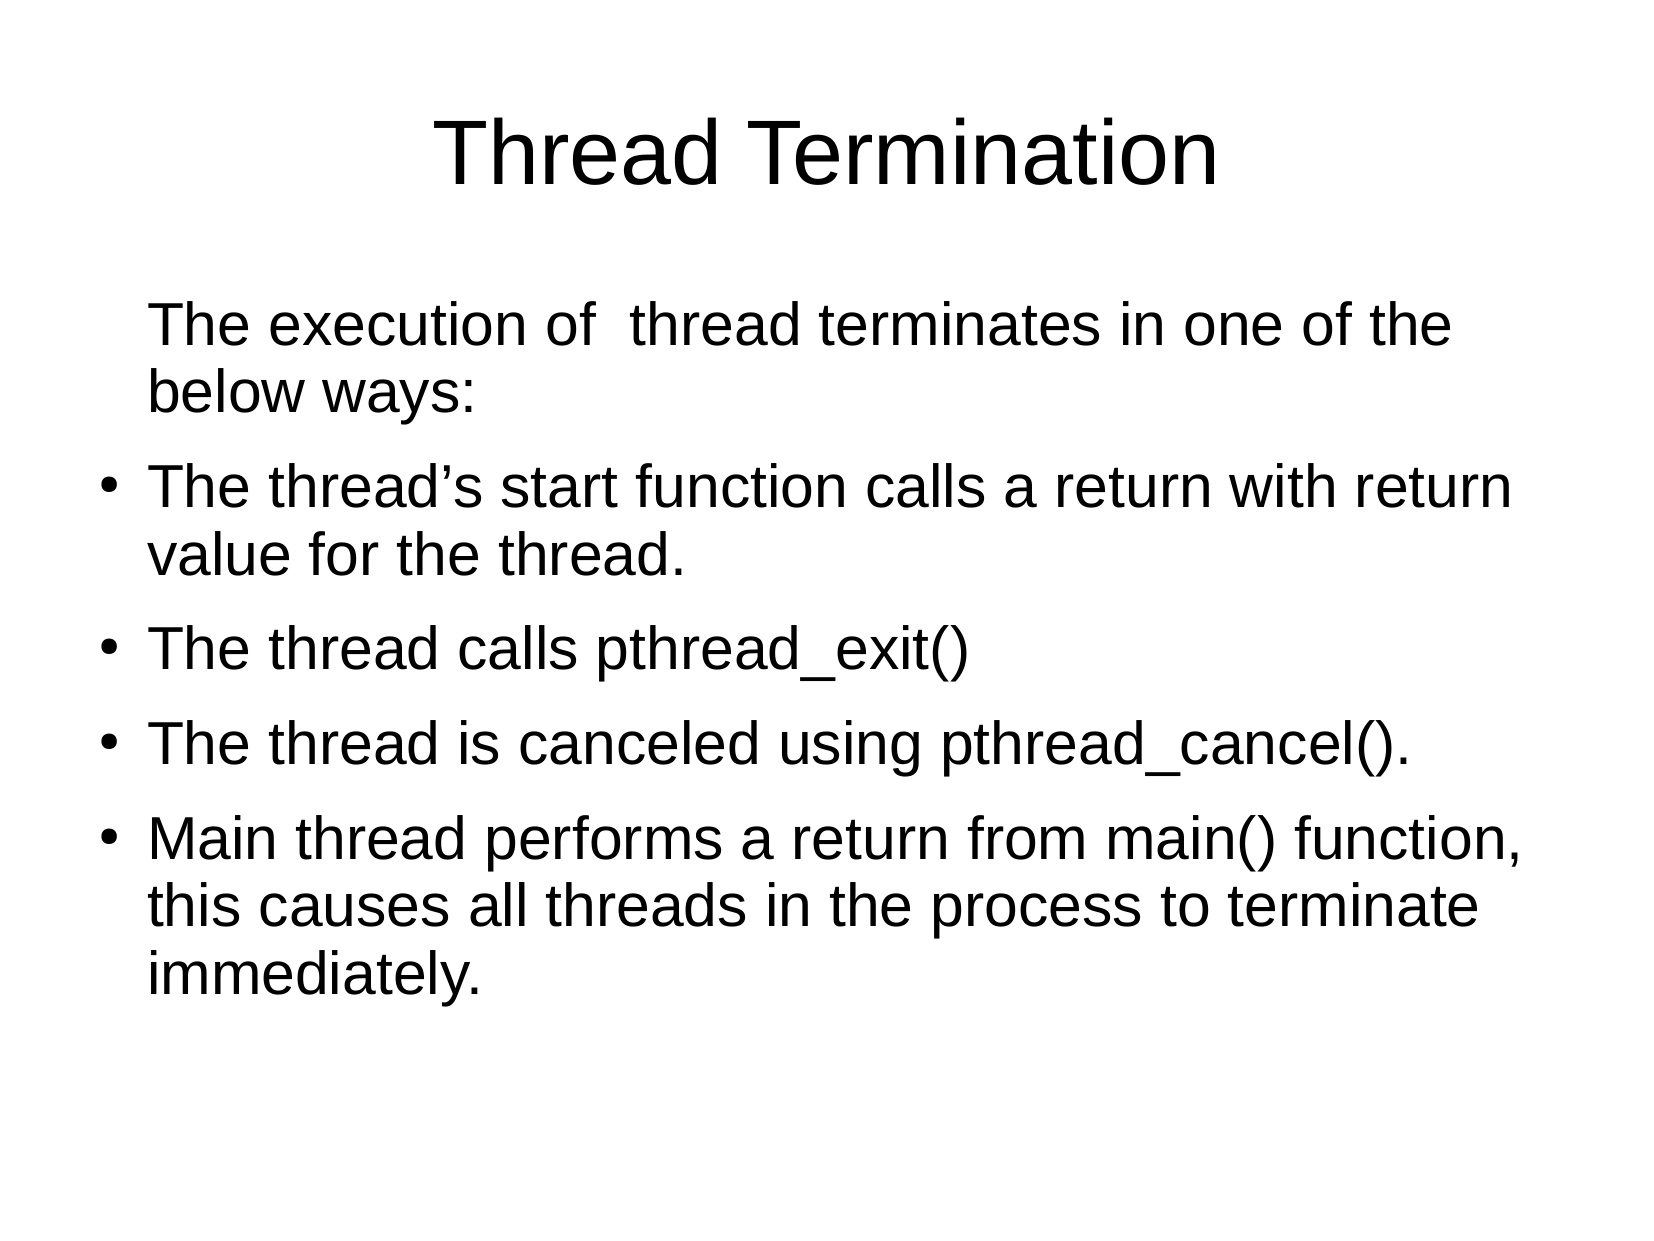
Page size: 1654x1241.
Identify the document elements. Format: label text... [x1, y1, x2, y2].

list The execution of thread terminates in one of the below ways: The thread’s start function calls a return with return value for the thread. The thread calls pthread_exit() The thread is canceled using pthread_cancel(). Main thread performs a return from main() function, this causes all threads in the process to terminate immediately. [82, 290, 1571, 1010]
title Thread Termination [82, 49, 1571, 257]
